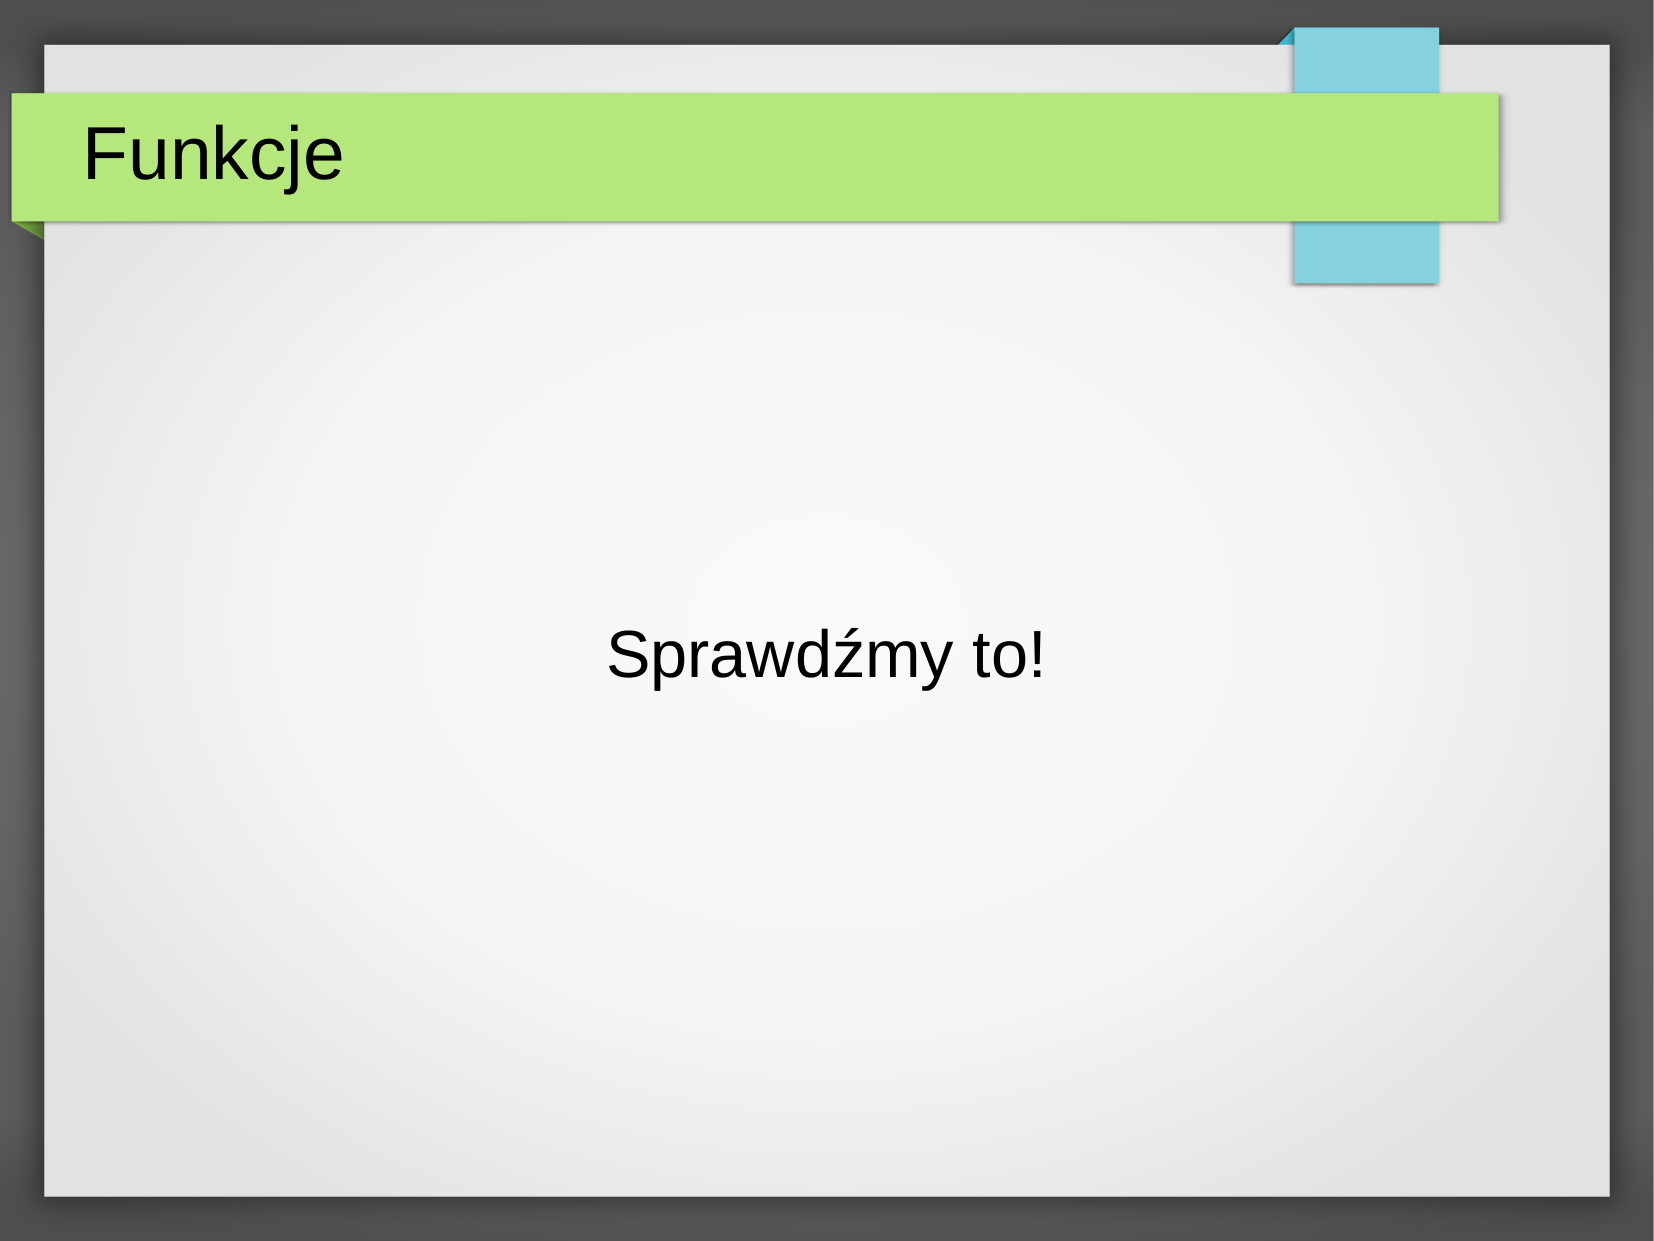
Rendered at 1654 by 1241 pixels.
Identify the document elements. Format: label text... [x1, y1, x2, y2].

subtitle Sprawdźmy to! [82, 295, 1571, 1015]
title Funkcje [82, 94, 1264, 213]
picture [0, 0, 1654, 1241]
